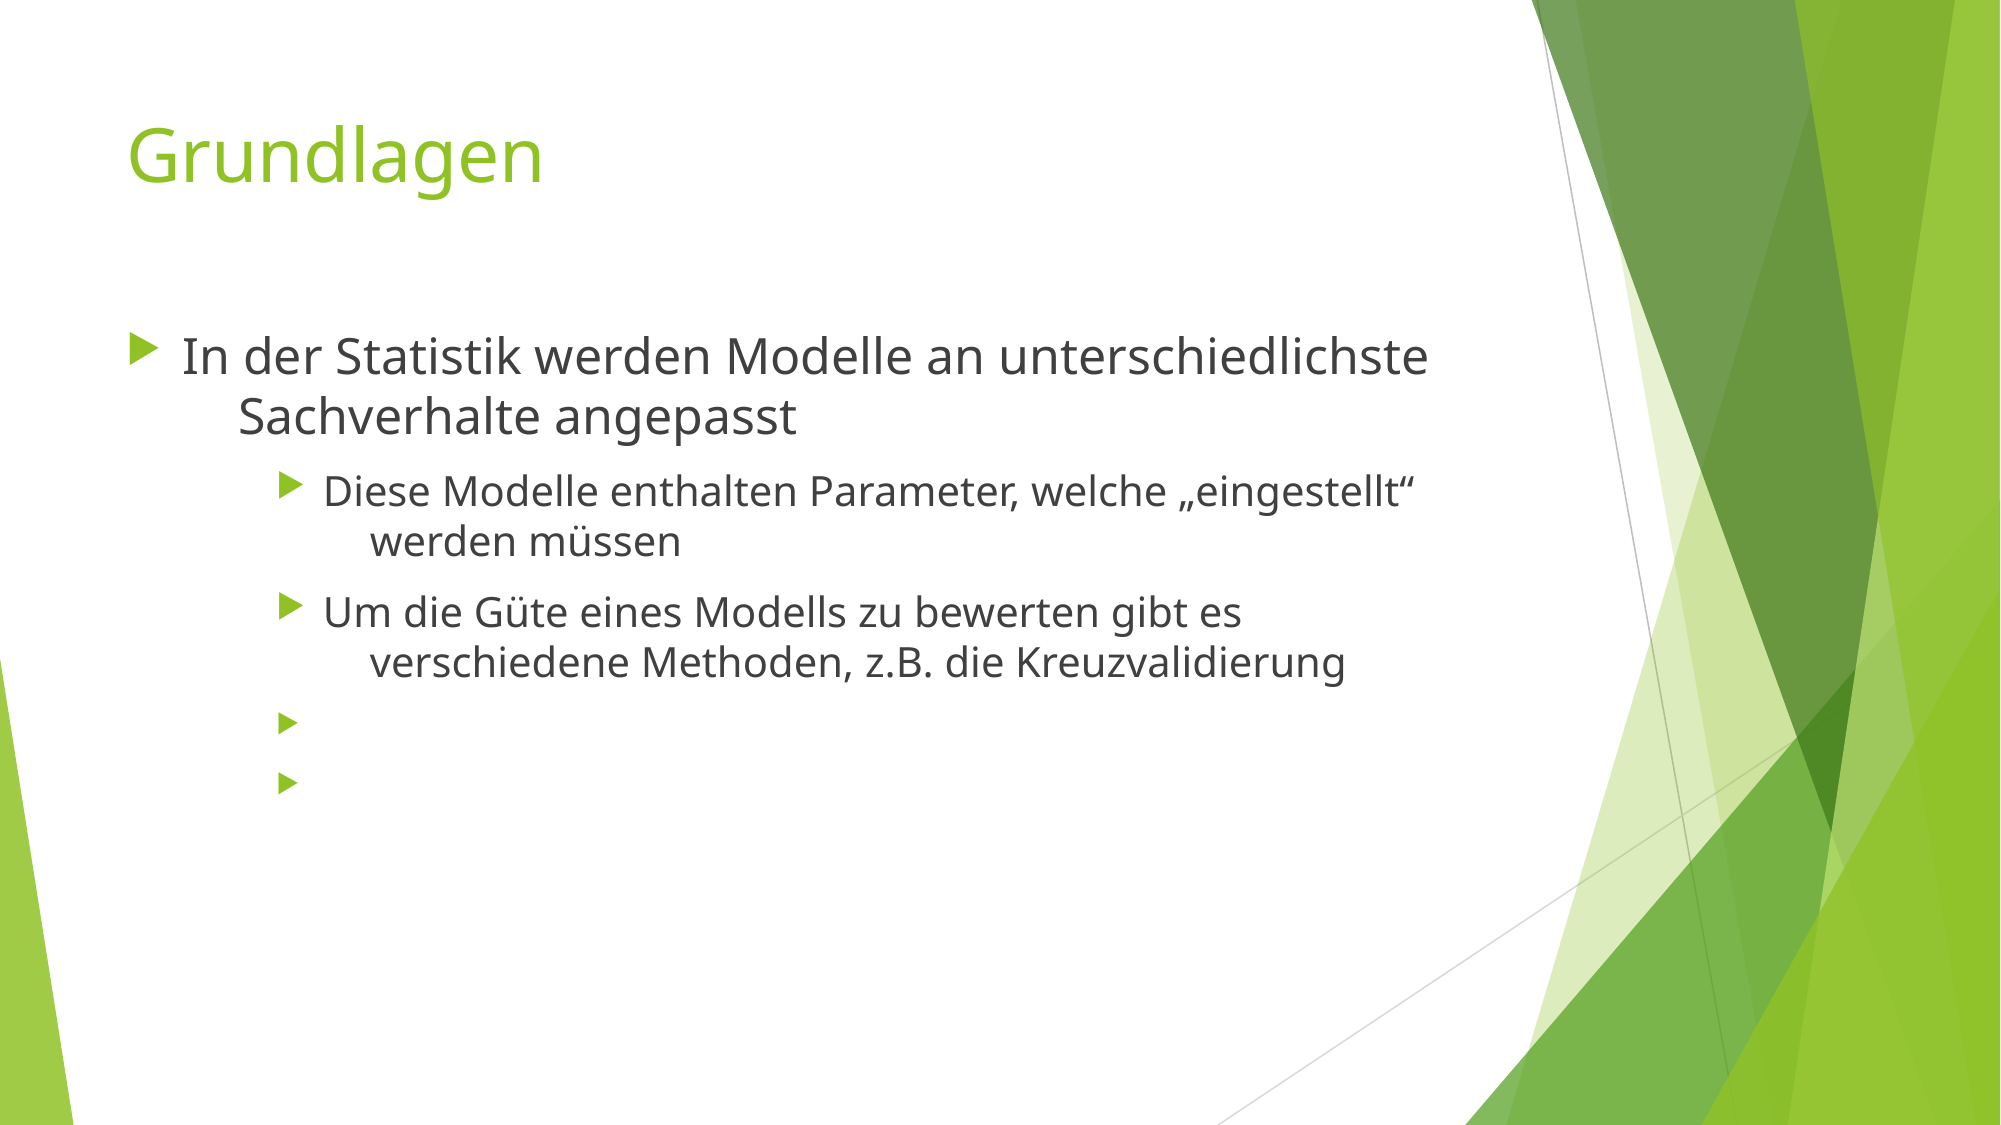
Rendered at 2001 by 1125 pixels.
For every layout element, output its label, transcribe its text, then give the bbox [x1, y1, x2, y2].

title Grundlagen [111, 99, 1522, 316]
list In der Statistik werden Modelle an unterschiedlichste Sachverhalte angepasst Diese Modelle enthalten Parameter, welche „eingestellt“ werden müssen Um die Güte eines Modells zu bewerten gibt es verschiedene Methoden, z.B. die Kreuzvalidierung [111, 316, 1522, 954]
